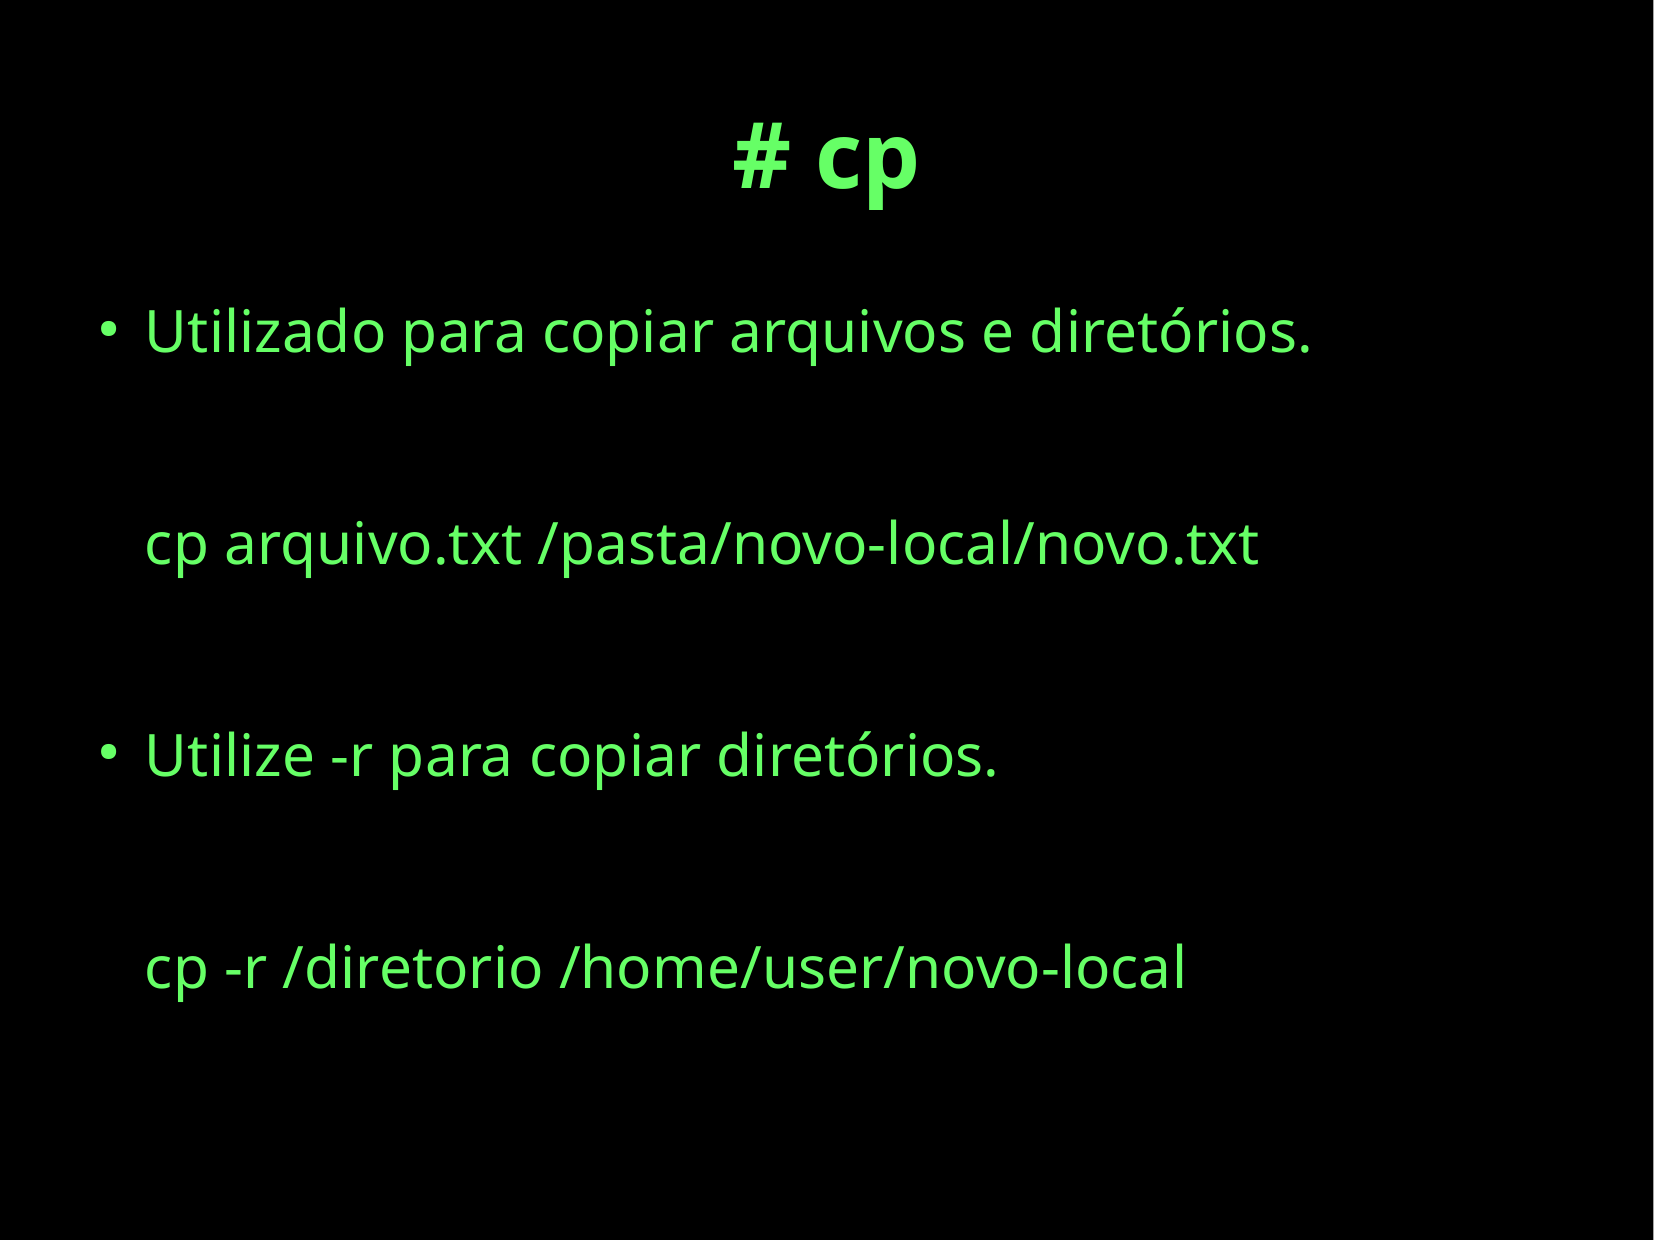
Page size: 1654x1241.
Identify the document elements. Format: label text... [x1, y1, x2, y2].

title # cp [82, 49, 1571, 257]
list Utilizado para copiar arquivos e diretórios. cp arquivo.txt /pasta/novo-local/novo.txt Utilize -r para copiar diretórios. cp -r /diretorio /home/user/novo-local [82, 290, 1571, 1010]
